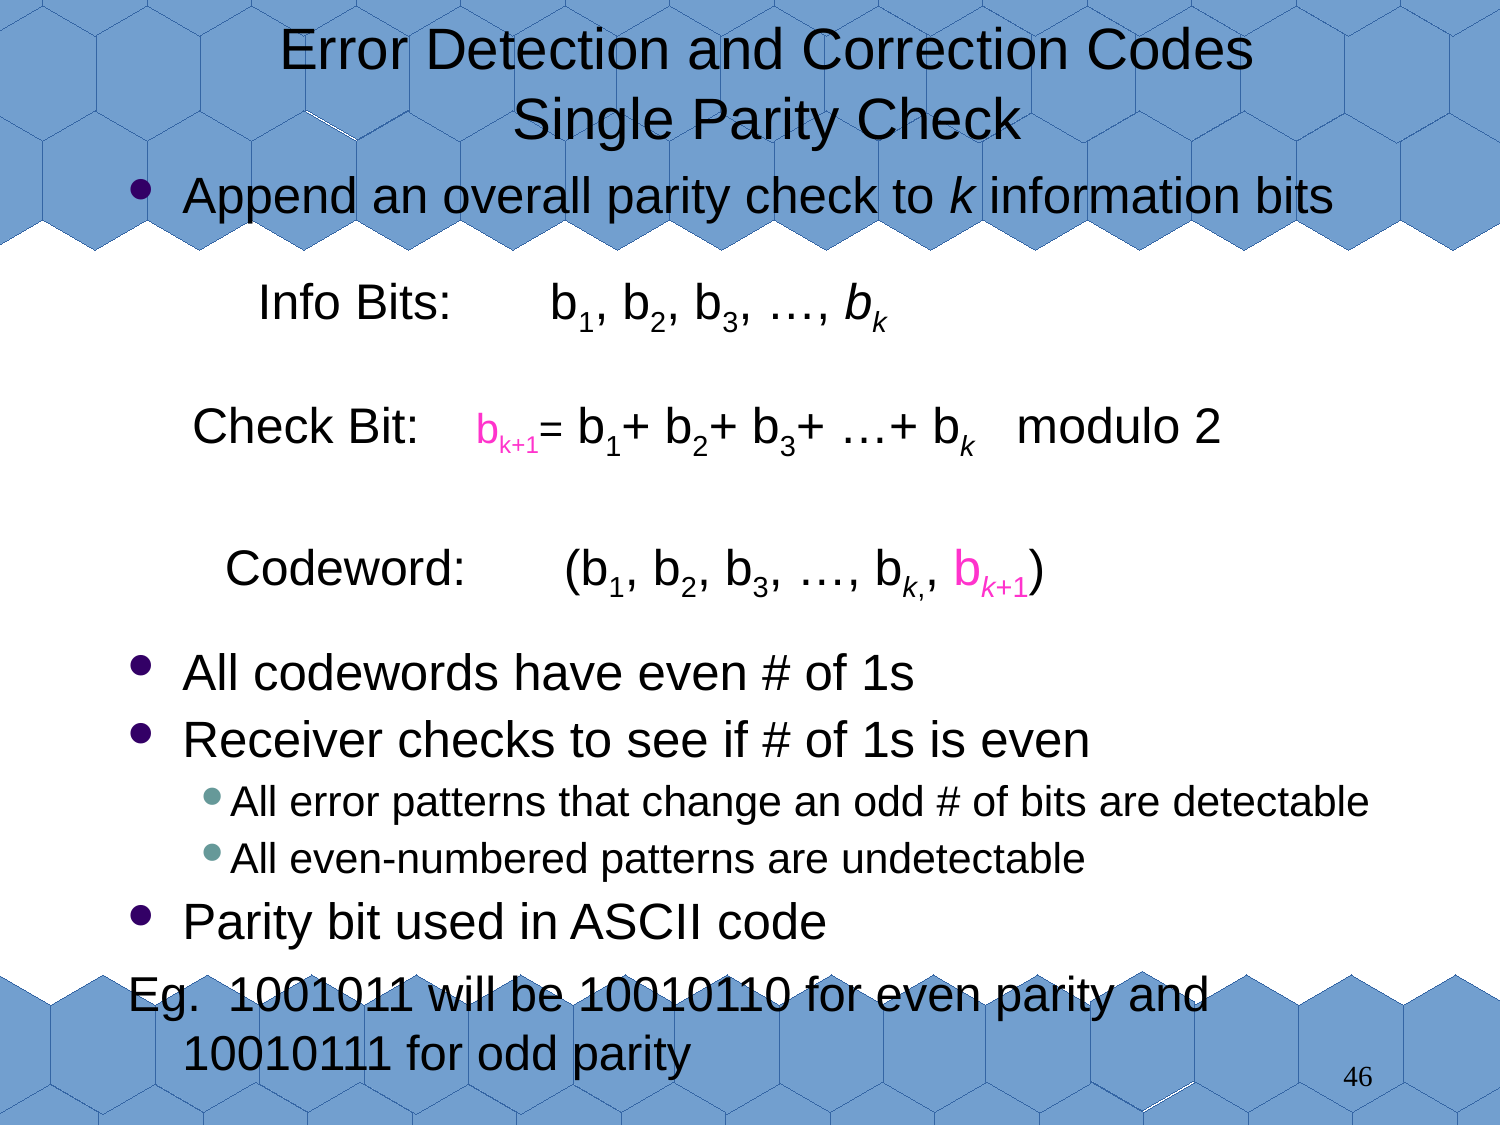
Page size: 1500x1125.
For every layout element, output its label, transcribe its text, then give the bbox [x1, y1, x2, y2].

list Append an overall parity check to k information bits All codewords have even # of 1s Receiver checks to see if # of 1s is even All error patterns that change an odd # of bits are detectable All even-numbered patterns are undetectable Parity bit used in ASCII code Eg. 1001011 will be 10010110 for even parity and 10010111 for odd parity [112, 162, 1388, 1125]
text_box Info Bits: b1, b2, b3, …, bk [243, 261, 914, 346]
text_box Codeword: (b1, b2, b3, …, bk,, bk+1) [210, 527, 1061, 612]
text_box <number> [1074, 1050, 1388, 1125]
text_box Check Bit: bk+1= b1+ b2+ b3+ …+ bk modulo 2 [177, 385, 1288, 470]
title Error Detection and Correction Codes Single Parity Check [112, 0, 1388, 162]
